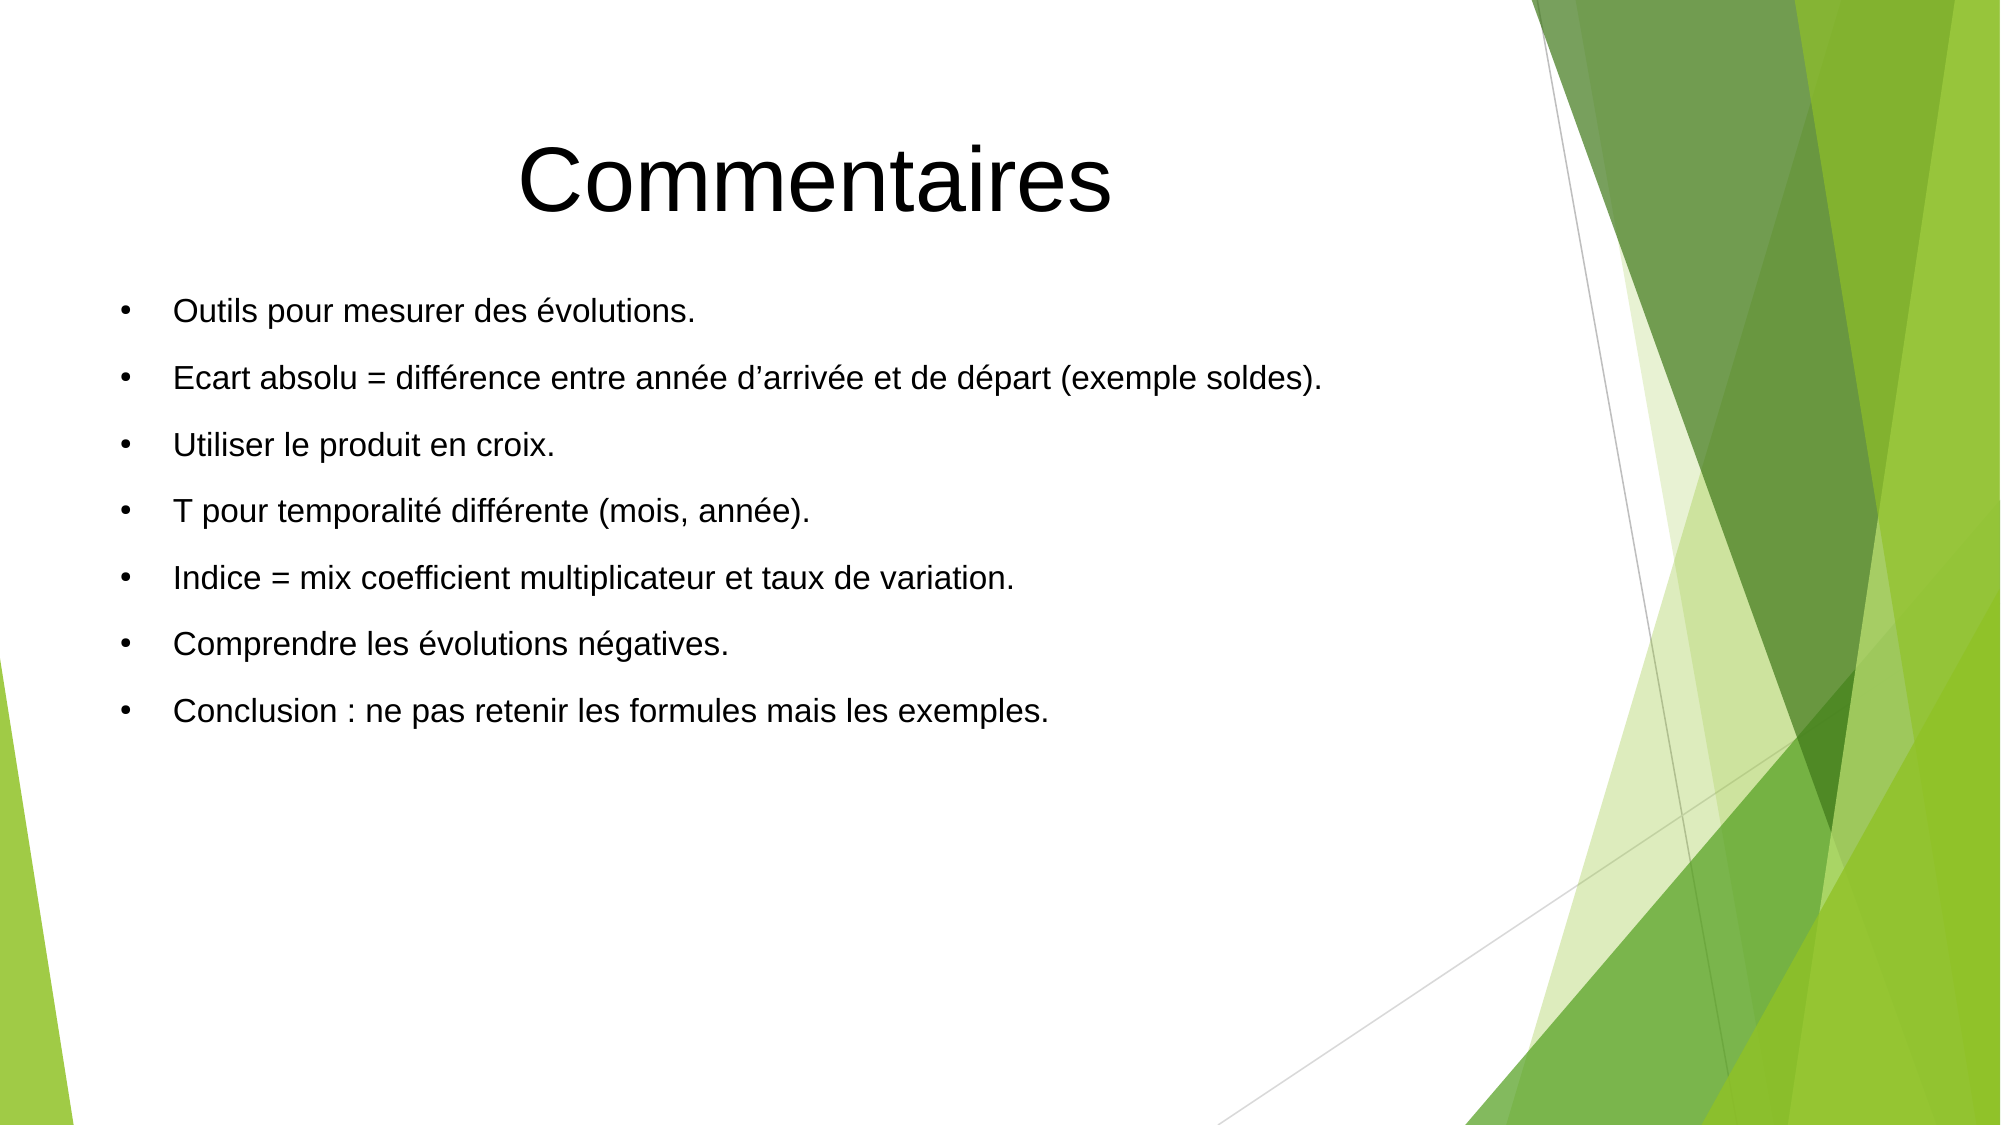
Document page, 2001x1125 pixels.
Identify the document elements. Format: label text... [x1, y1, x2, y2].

title Commentaires [111, 99, 1522, 260]
list Outils pour mesurer des évolutions. Ecart absolu = différence entre année d’arrivée et de départ (exemple soldes). Utiliser le produit en croix. T pour temporalité différente (mois, année). Indice = mix coefficient multiplicateur et taux de variation. Comprendre les évolutions négatives. Conclusion : ne pas retenir les formules mais les exemples. [101, 292, 1607, 969]
